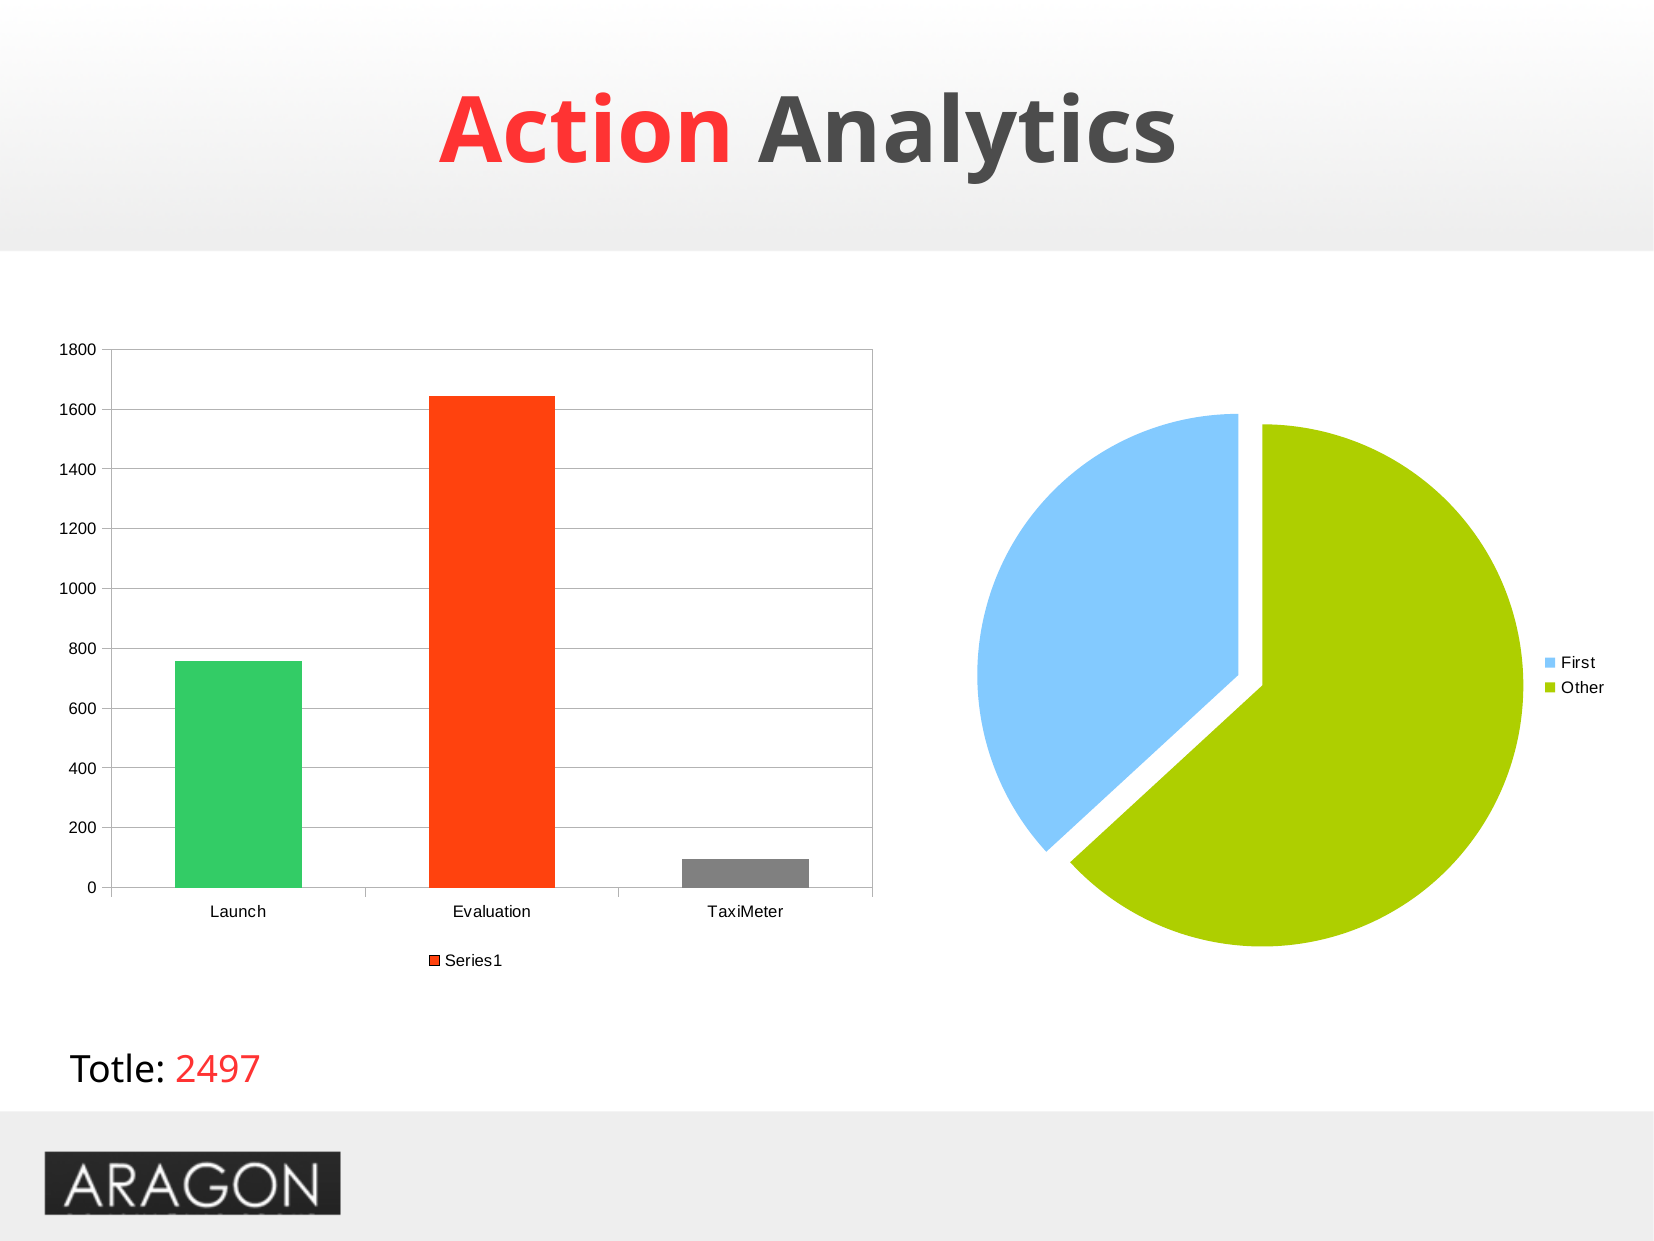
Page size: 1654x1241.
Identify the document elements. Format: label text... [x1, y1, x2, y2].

text_box Totle: 2497 [55, 1035, 341, 1106]
picture [0, 0, 1654, 1241]
chart [937, 375, 1624, 976]
chart [42, 327, 890, 976]
title Action Analytics [76, 31, 1565, 224]
